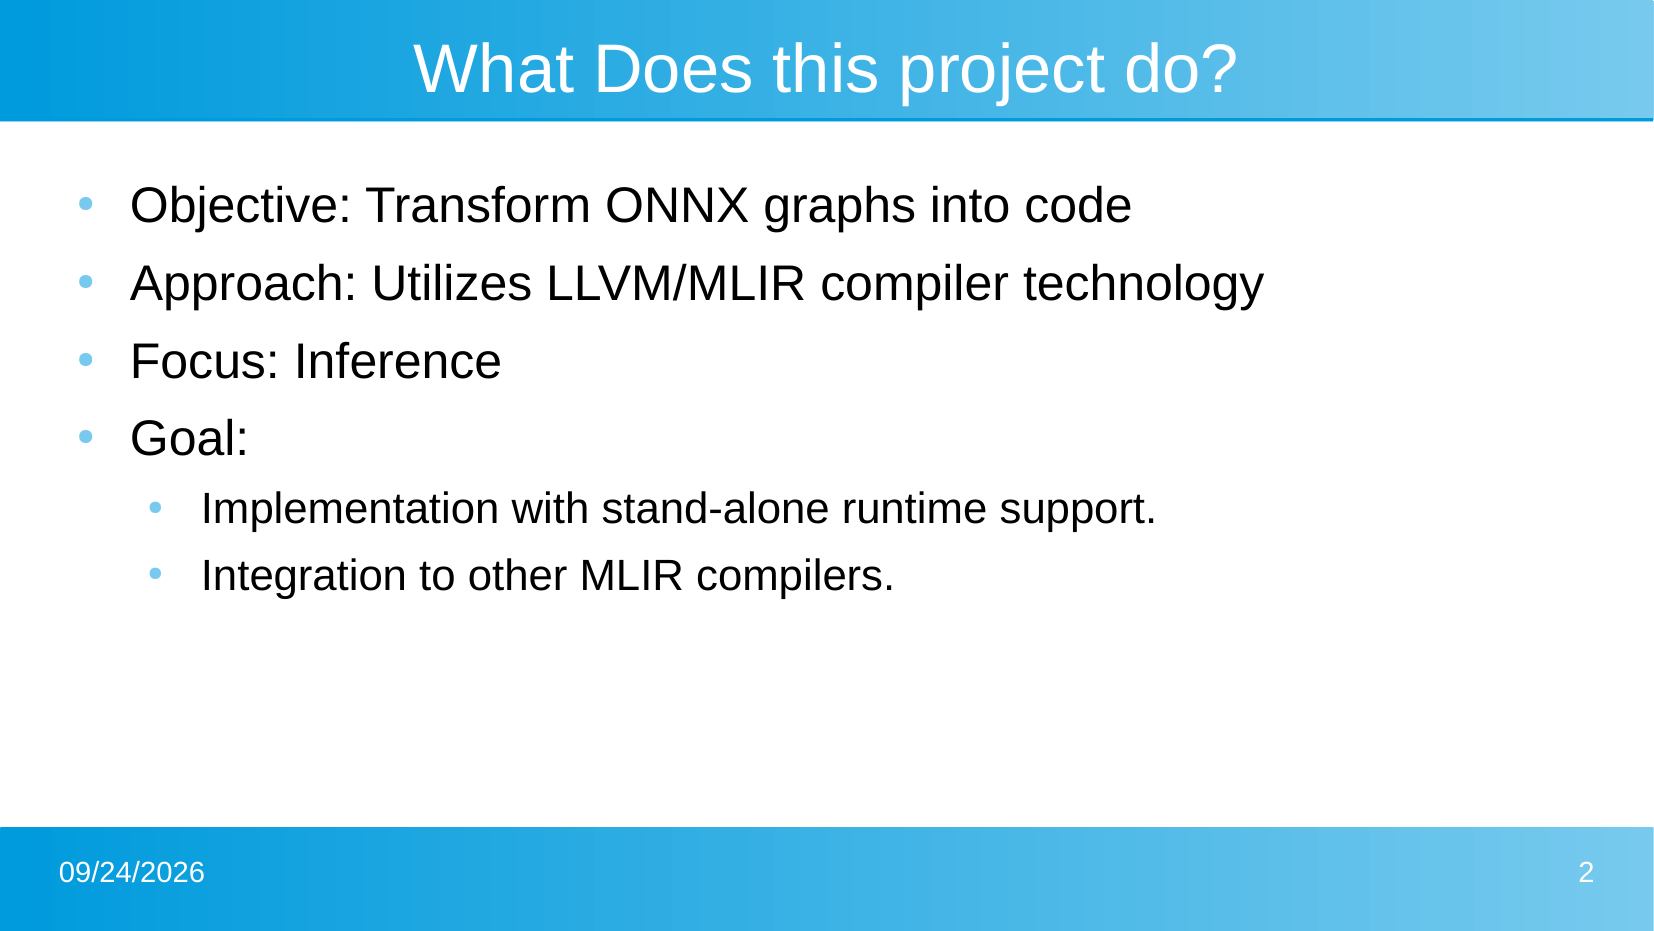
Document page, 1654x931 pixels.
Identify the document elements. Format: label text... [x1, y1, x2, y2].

list Objective: Transform ONNX graphs into code Approach: Utilizes LLVM/MLIR compiler technology Focus: Inference Goal: Implementation with stand-alone runtime support. Integration to other MLIR compilers. [59, 177, 1595, 768]
title What Does this project do? [59, 29, 1595, 108]
